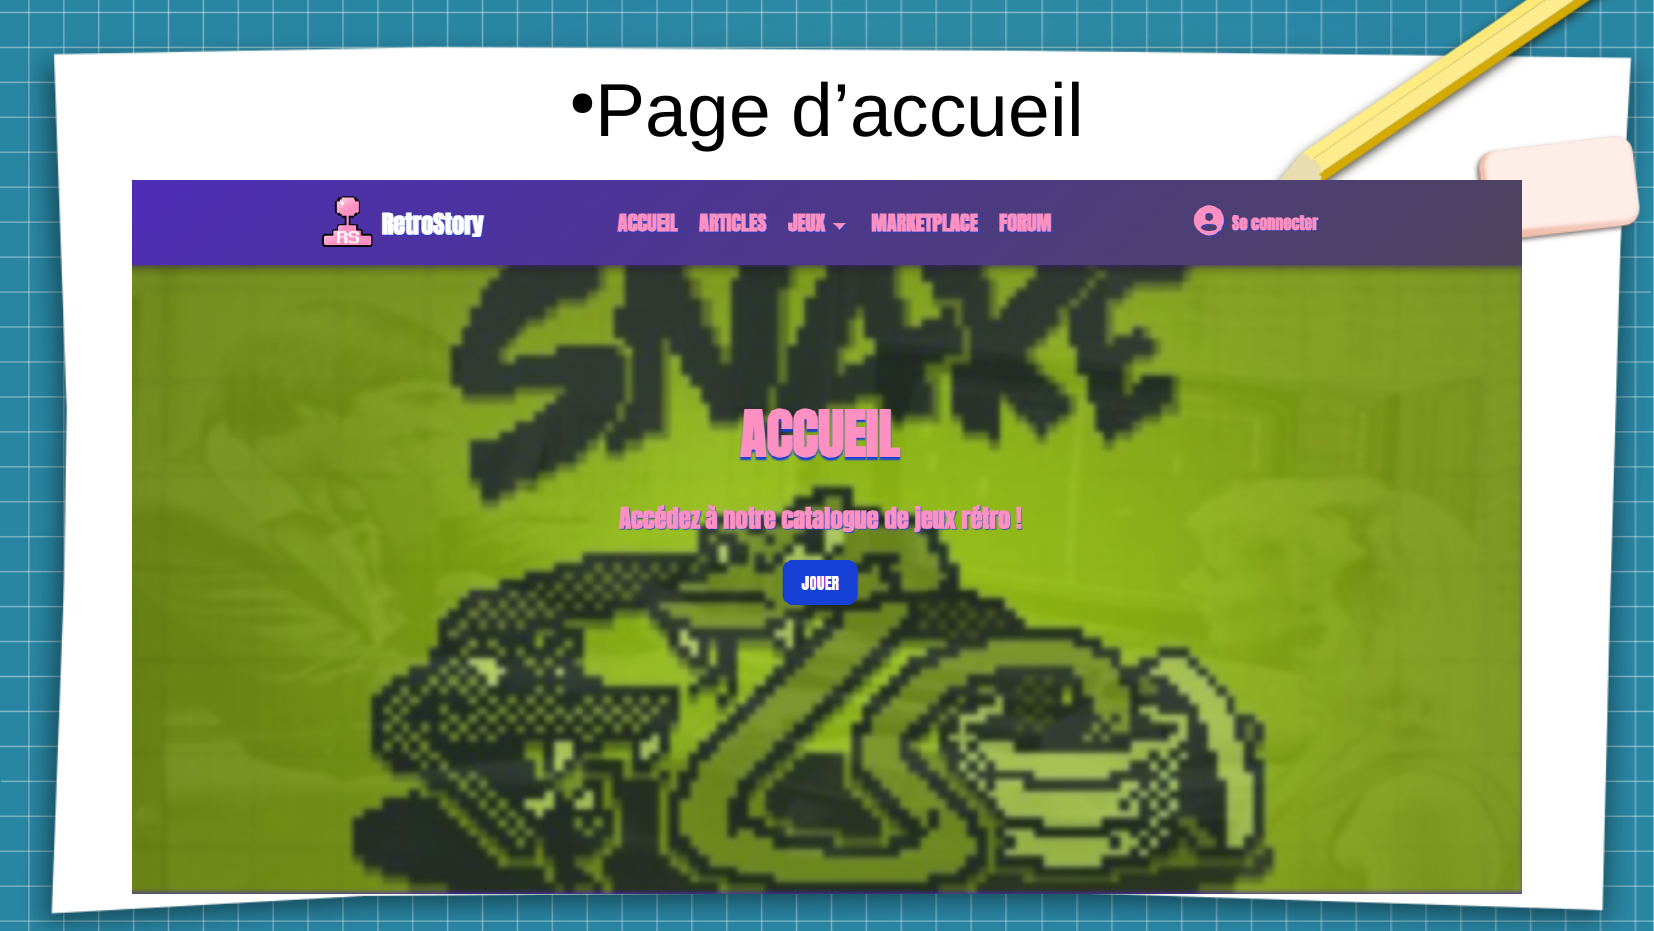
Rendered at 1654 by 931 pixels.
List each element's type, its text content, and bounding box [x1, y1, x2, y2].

title Page d’accueil [82, 37, 1571, 193]
picture [132, 180, 1522, 894]
